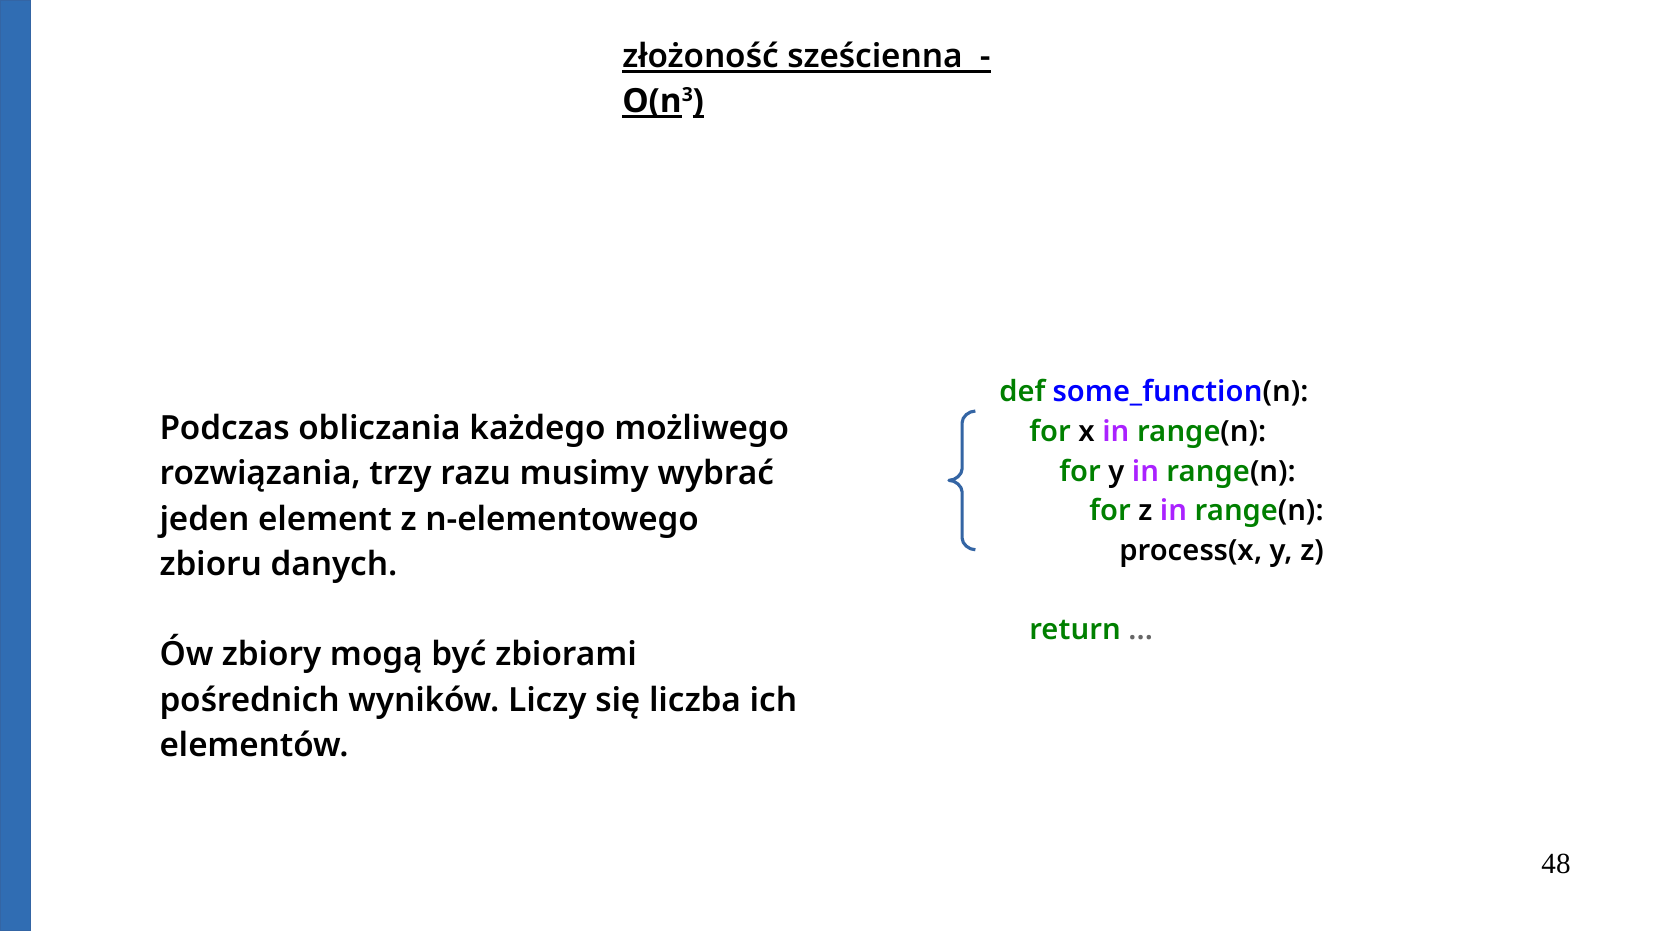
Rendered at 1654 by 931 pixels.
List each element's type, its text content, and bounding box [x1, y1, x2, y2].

text_box [0, 0, 31, 931]
text_box Podczas obliczania każdego możliwego rozwiązania, trzy razu musimy wybrać jeden element z n-elementowego zbioru danych. Ów zbiory mogą być zbiorami pośrednich wyników. Liczy się liczba ich elementów. [144, 396, 814, 663]
text_box złożoność sześcienna - O(n3) [607, 24, 1047, 82]
text_box def some_function(n): for x in range(n): for y in range(n): for z in range(n): process(x, y, z) return ... [984, 363, 1460, 792]
